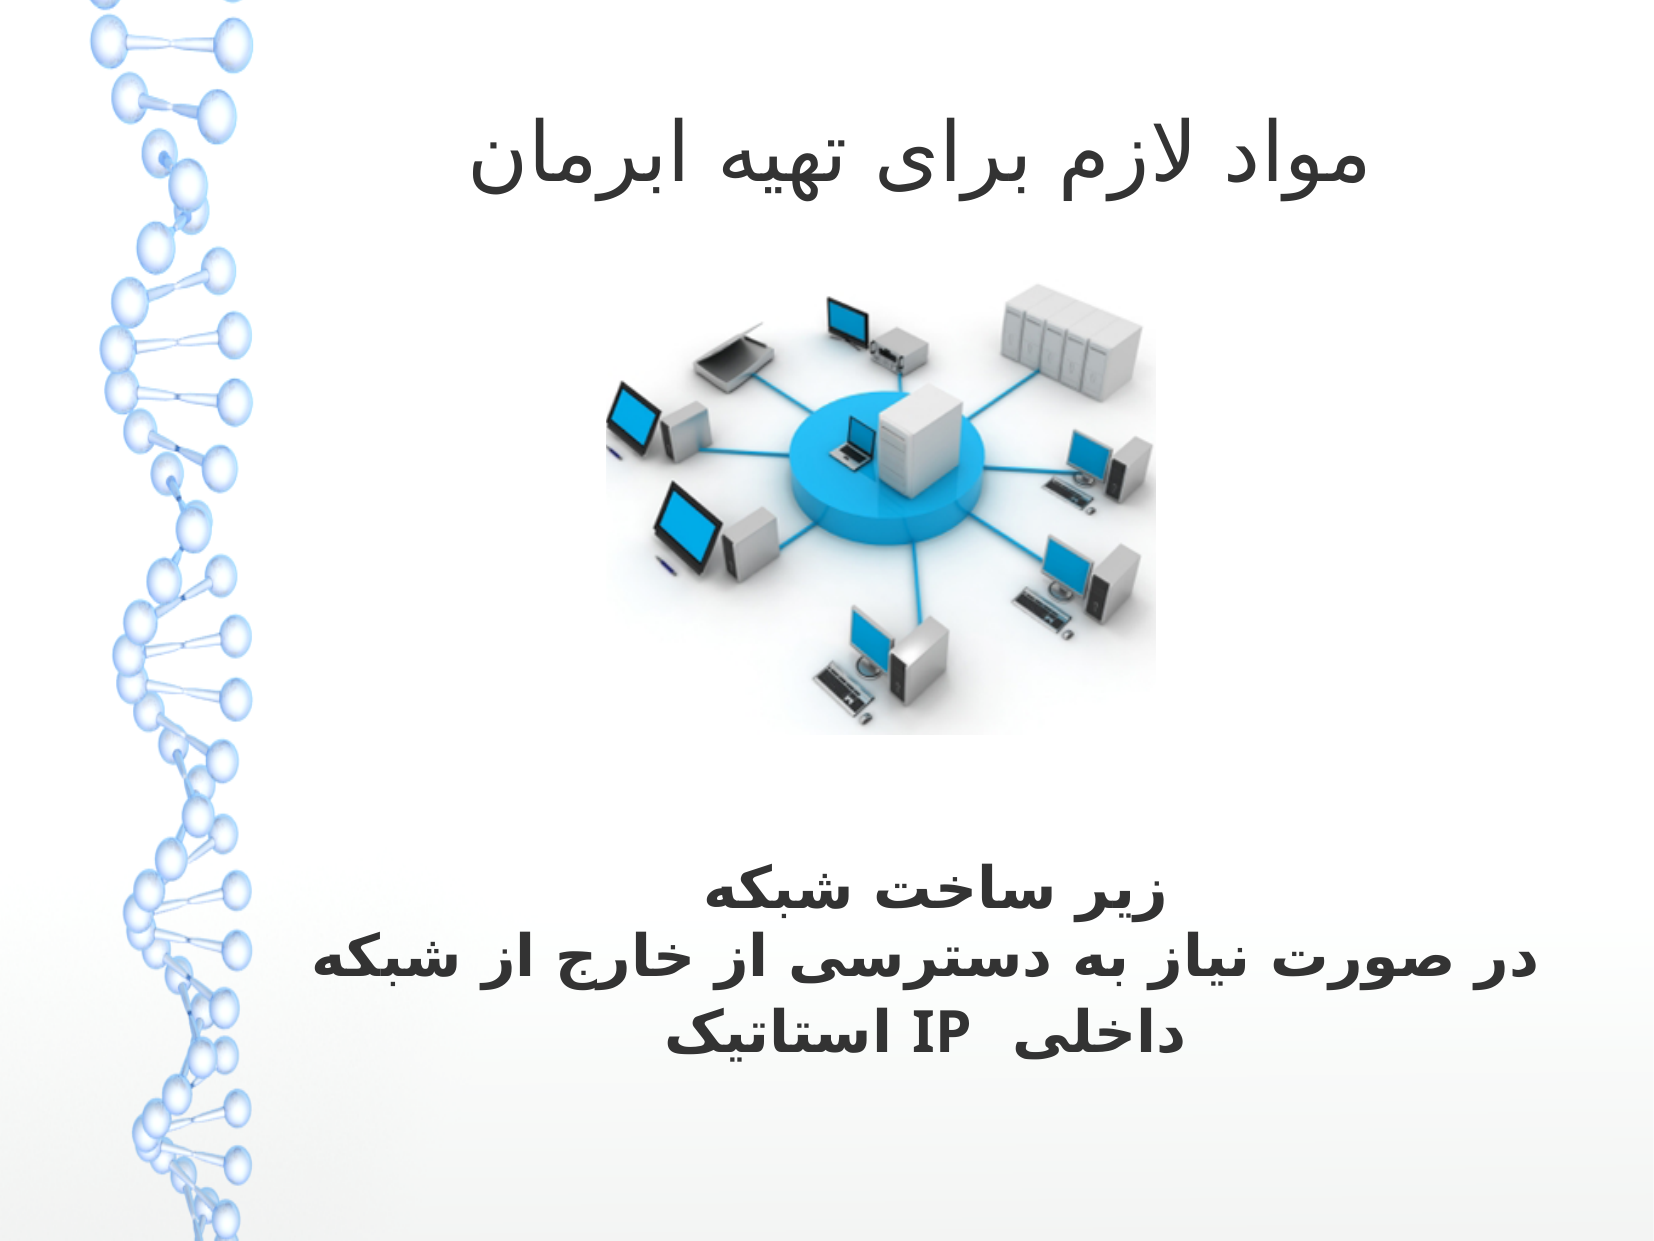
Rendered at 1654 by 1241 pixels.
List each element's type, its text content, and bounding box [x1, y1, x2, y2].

picture [0, 0, 1654, 1241]
title مواد لازم برای تهیه ابرمان [269, 49, 1571, 257]
text_box زیر ساخت شبکه در صورت نیاز به دسترسی از خارج از شبکه داخلی IP استاتیک [291, 742, 1561, 1183]
